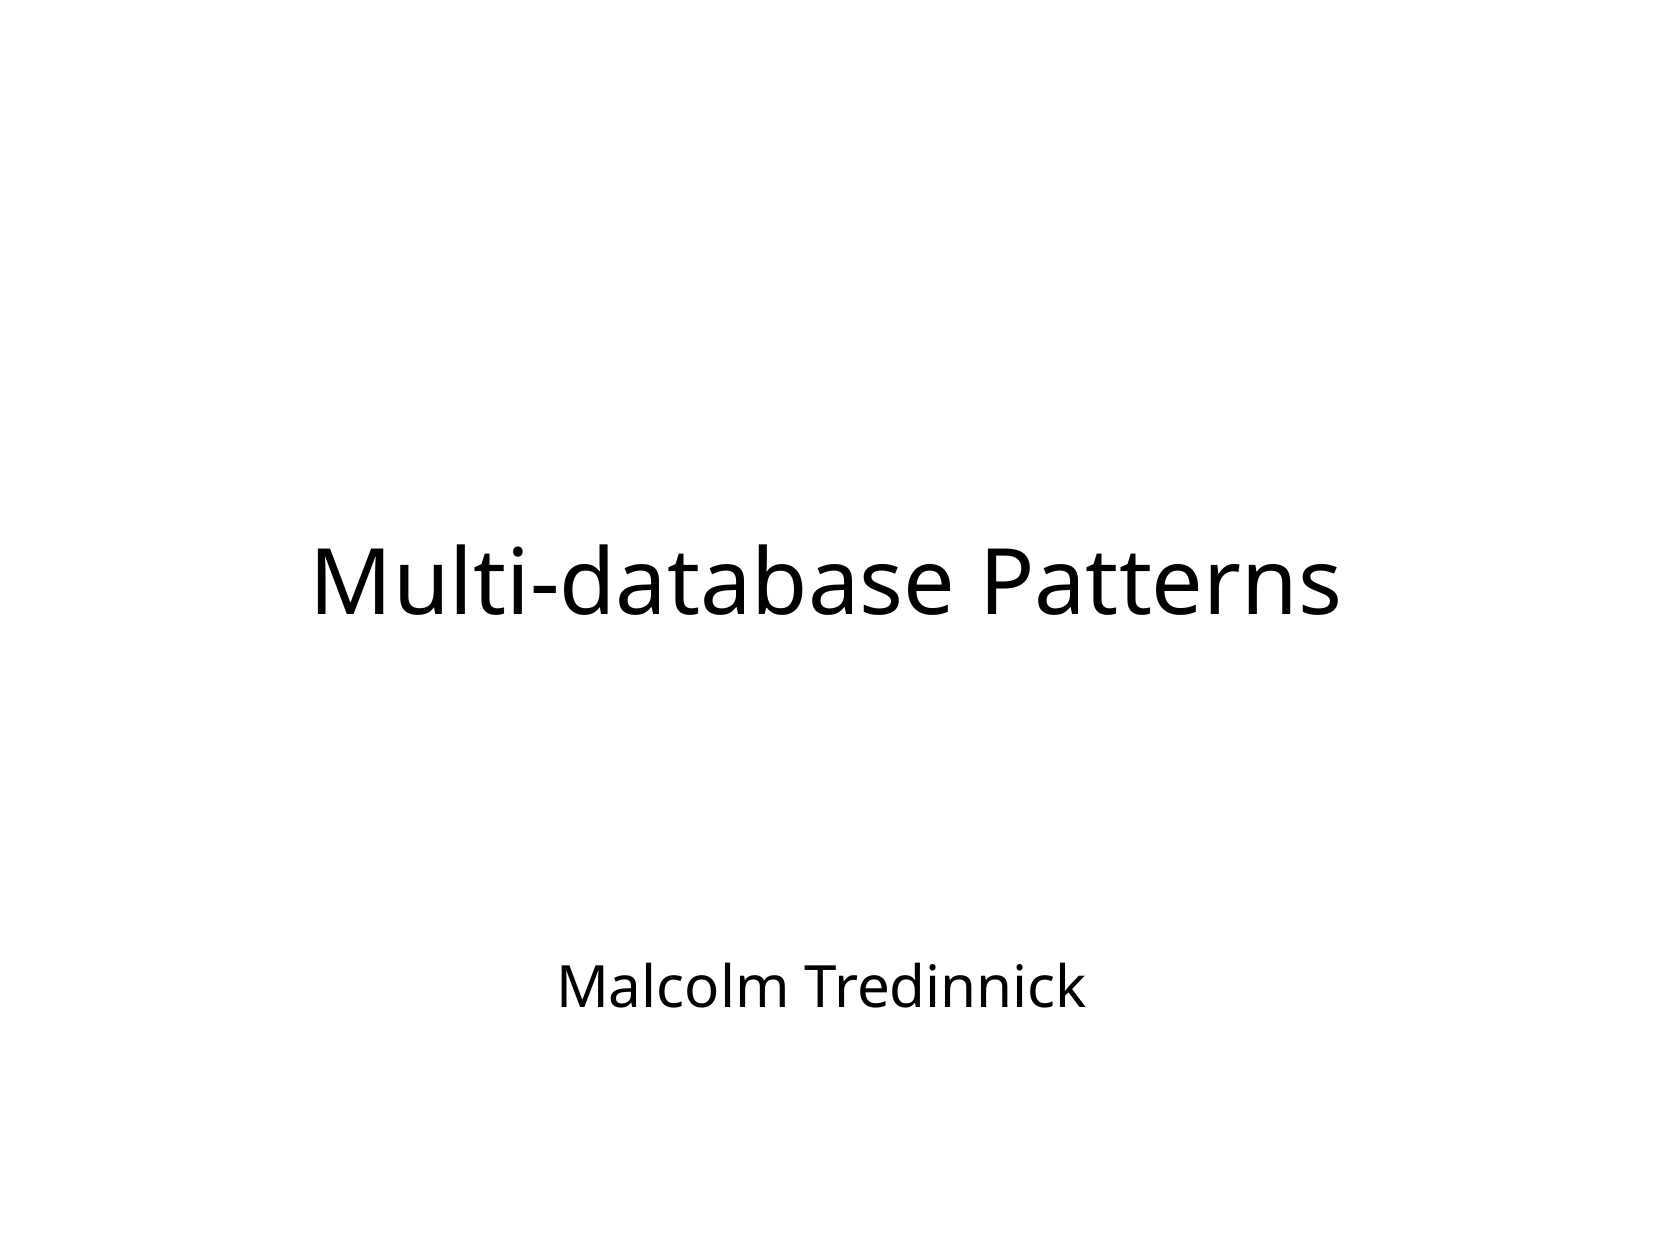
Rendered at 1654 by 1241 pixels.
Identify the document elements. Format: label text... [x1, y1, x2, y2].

subtitle Multi-database Patterns [82, 56, 1571, 1102]
text_box Malcolm Tredinnick [541, 937, 1113, 1027]
